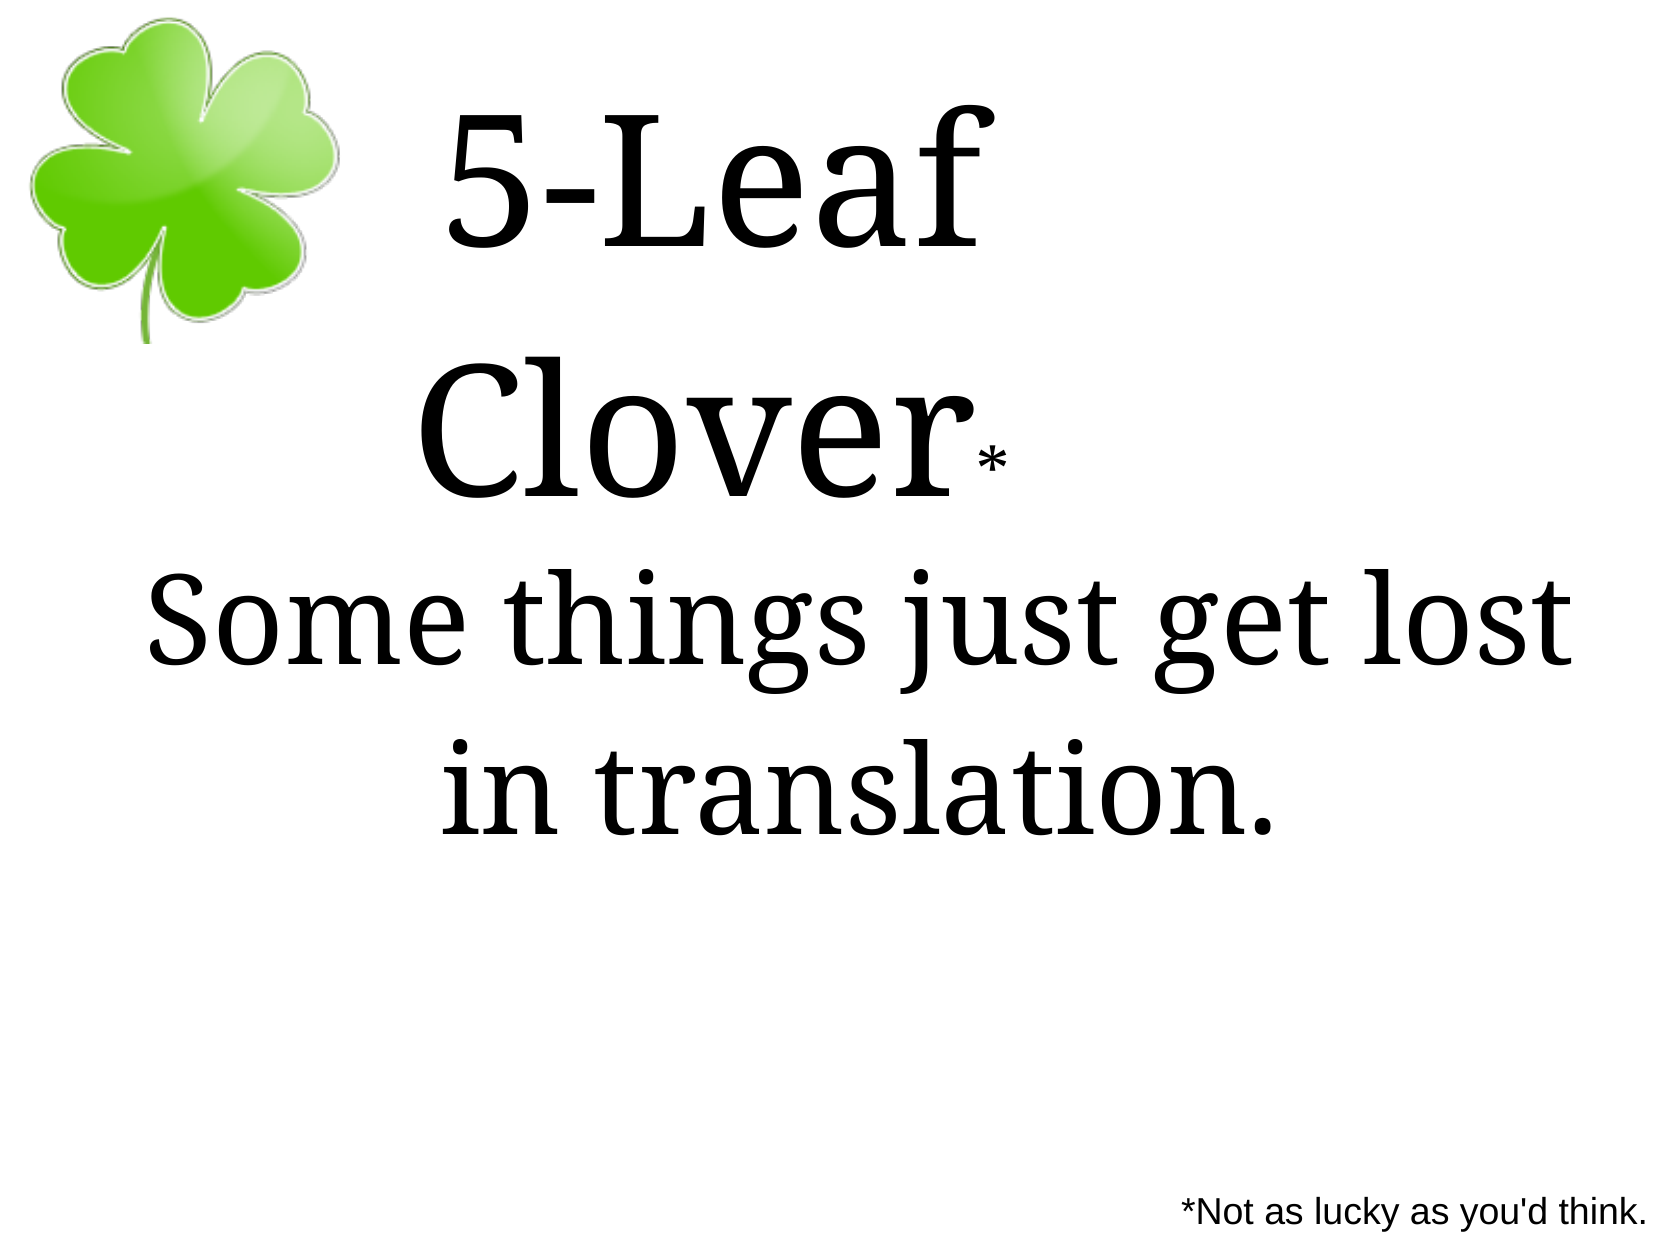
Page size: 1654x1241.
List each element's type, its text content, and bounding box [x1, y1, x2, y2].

text_box *Not as lucky as you'd think. [1166, 1183, 1654, 1241]
text_box Some things just get lost in translation. [130, 522, 1631, 903]
picture [0, 0, 371, 344]
text_box 5-Leaf Clover* [396, 42, 1560, 485]
